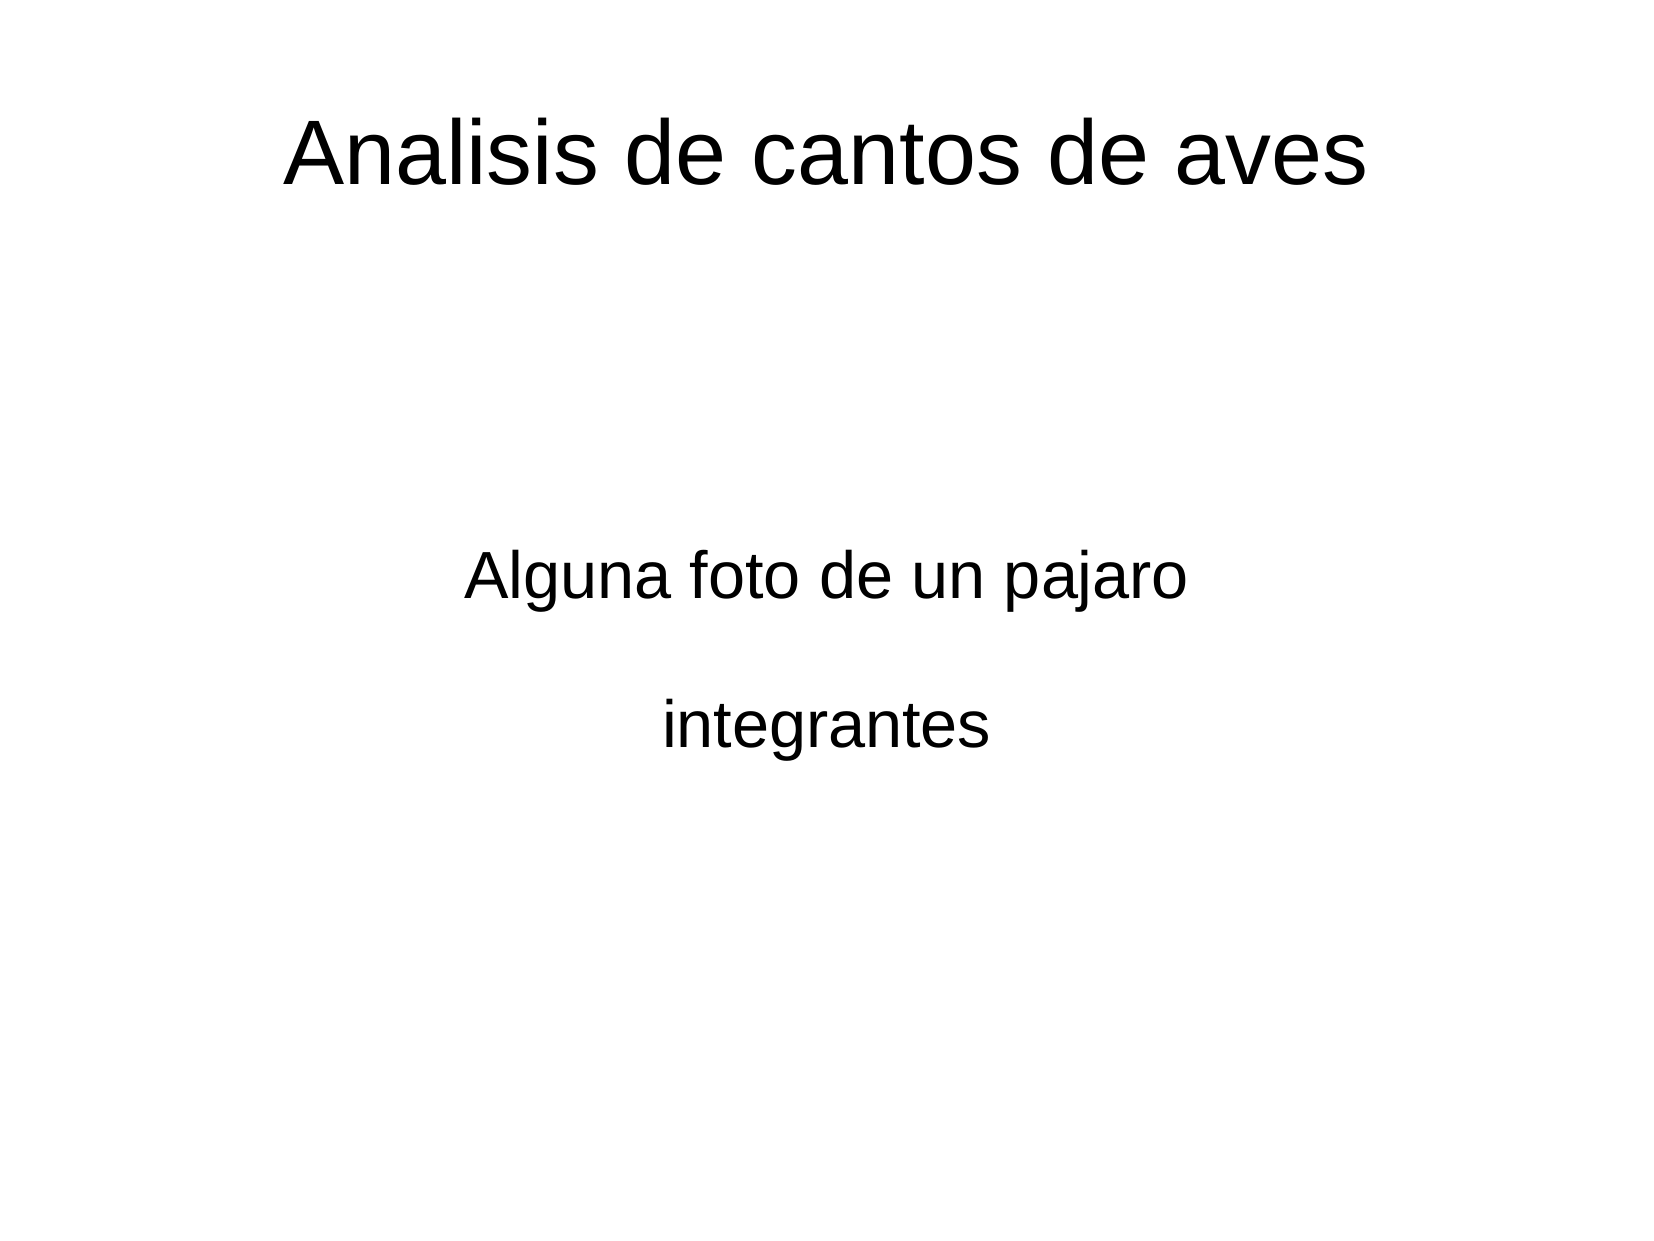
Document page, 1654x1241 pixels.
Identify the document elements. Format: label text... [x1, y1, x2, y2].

subtitle Alguna foto de un pajaro integrantes [82, 290, 1571, 1010]
title Analisis de cantos de aves [82, 49, 1571, 257]
